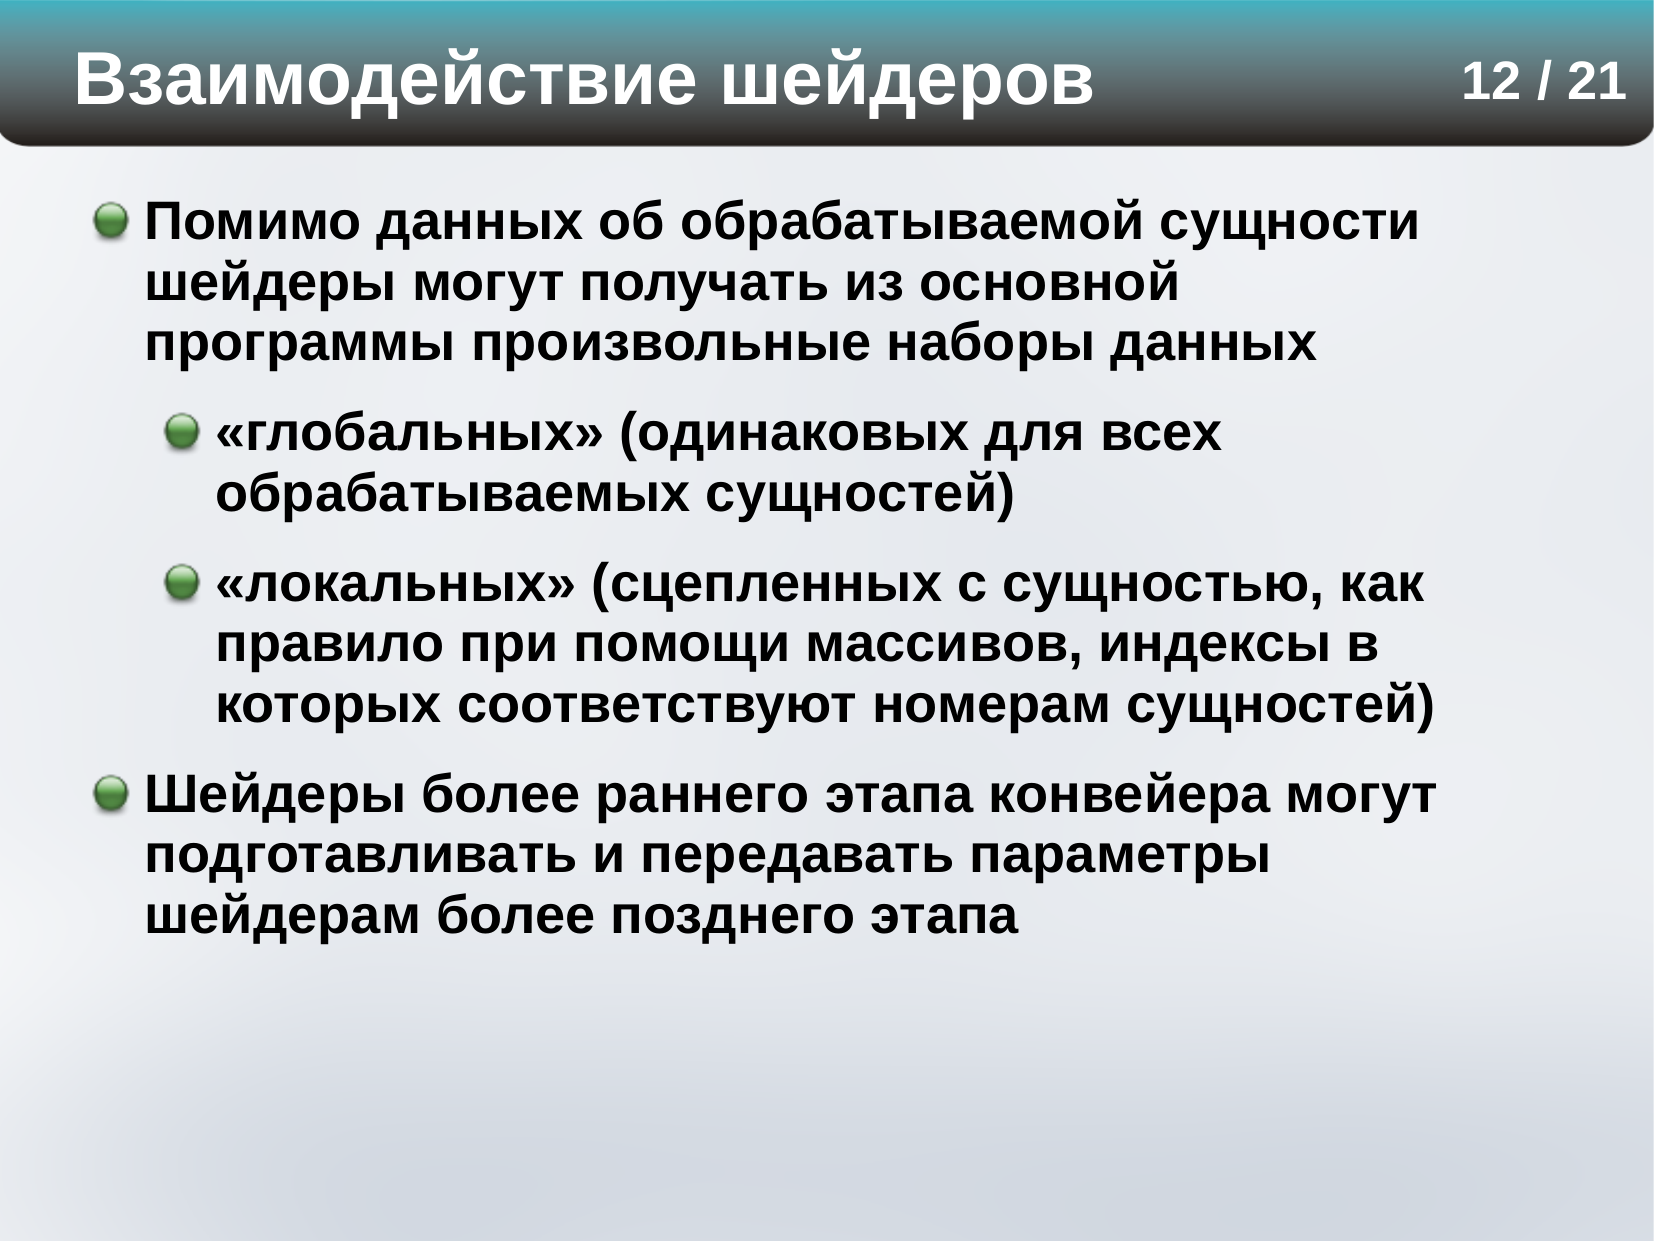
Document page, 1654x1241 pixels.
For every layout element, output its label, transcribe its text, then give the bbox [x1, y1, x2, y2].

text_box <номер> / 21 [1446, 42, 1654, 119]
picture [0, 0, 1654, 1241]
text_box Взаимодействие шейдеров [59, 29, 1359, 129]
text_box Помимо данных об обрабатываемой сущности шейдеры могут получать из основной программы произвольные наборы данных «глобальных» (одинаковых для всех обрабатываемых сущностей) «локальных» (сцепленных с сущностью, как правило при помощи массивов, индексы в которых соответствуют номерам сущностей) Шейдеры более раннего этапа конвейера могут подготавливать и передавать параметры шейдерам более позднего этапа [70, 183, 1506, 975]
